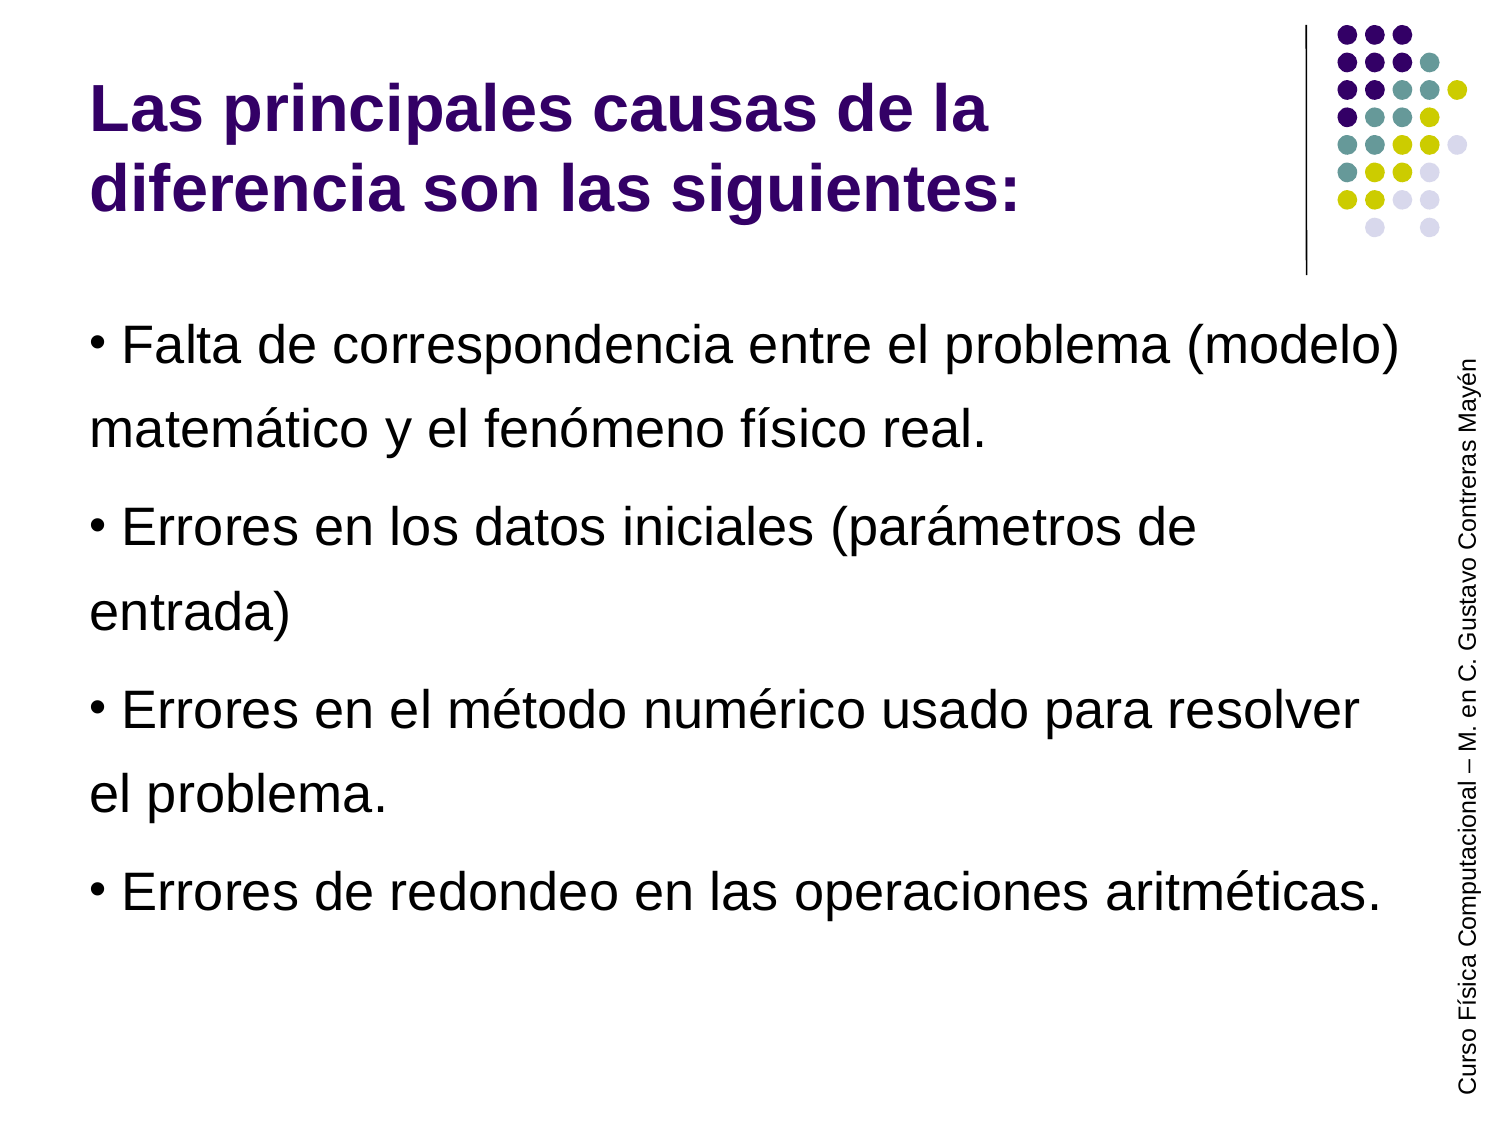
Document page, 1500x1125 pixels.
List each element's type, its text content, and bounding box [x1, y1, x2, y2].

text_box Las principales causas de la diferencia son las siguientes: [74, 20, 1313, 233]
text_box Falta de correspondencia entre el problema (modelo) matemático y el fenómeno físico real. Errores en los datos iniciales (parámetros de entrada)‏ Errores en el método numérico usado para resolver el problema. Errores de redondeo en las operaciones aritméticas. [75, 282, 1426, 1006]
